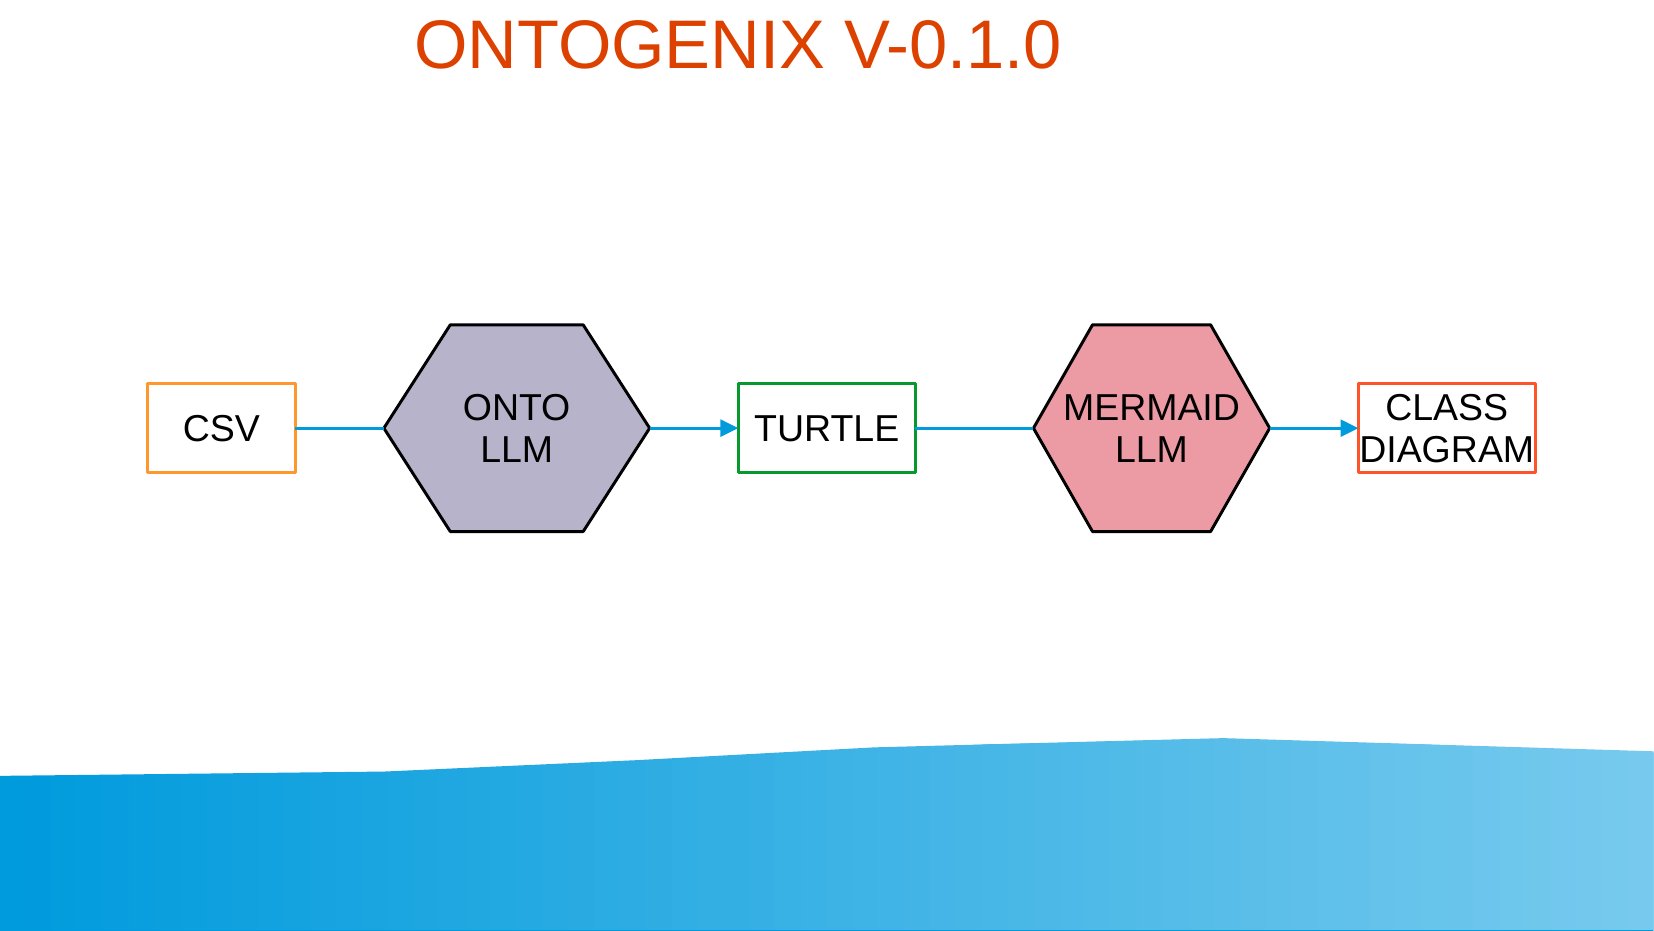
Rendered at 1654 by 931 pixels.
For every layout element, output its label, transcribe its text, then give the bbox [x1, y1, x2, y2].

title ONTOGENIX V-0.1.0 [0, 0, 1477, 119]
text_box CLASS DIAGRAM [1358, 383, 1536, 473]
text_box CSV [147, 383, 296, 473]
text_box MERMAID LLM [1033, 324, 1270, 532]
text_box TURTLE [738, 383, 916, 473]
text_box ONTO LLM [384, 324, 650, 532]
